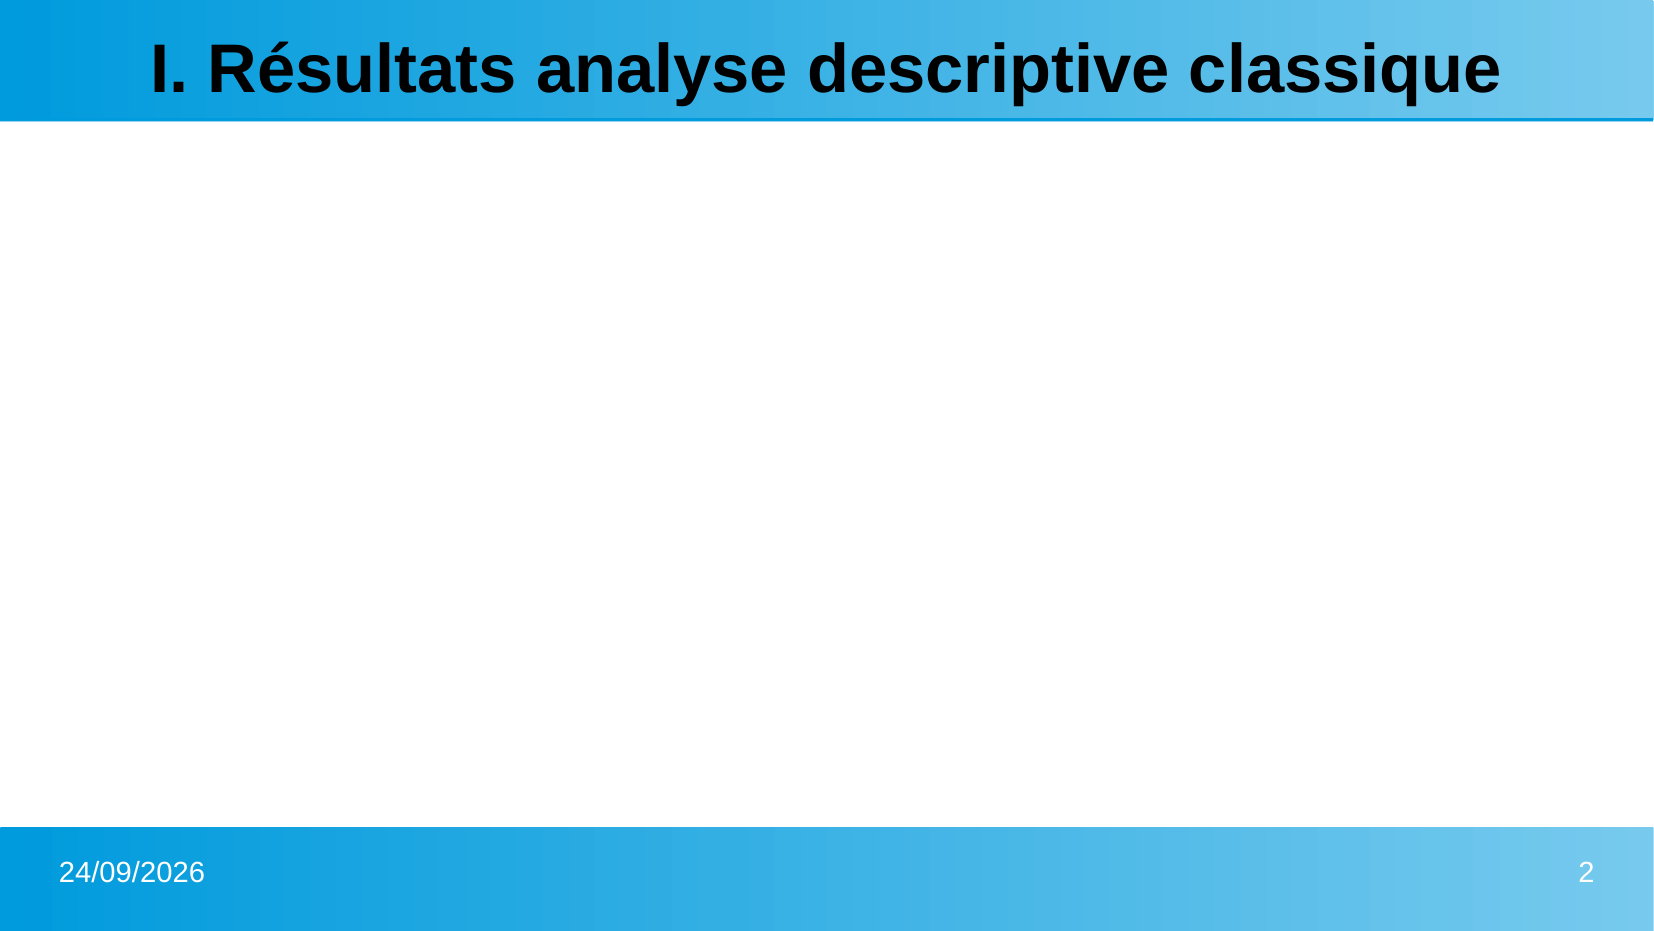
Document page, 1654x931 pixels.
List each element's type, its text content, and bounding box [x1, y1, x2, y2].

title I. Résultats analyse descriptive classique [59, 29, 1595, 108]
